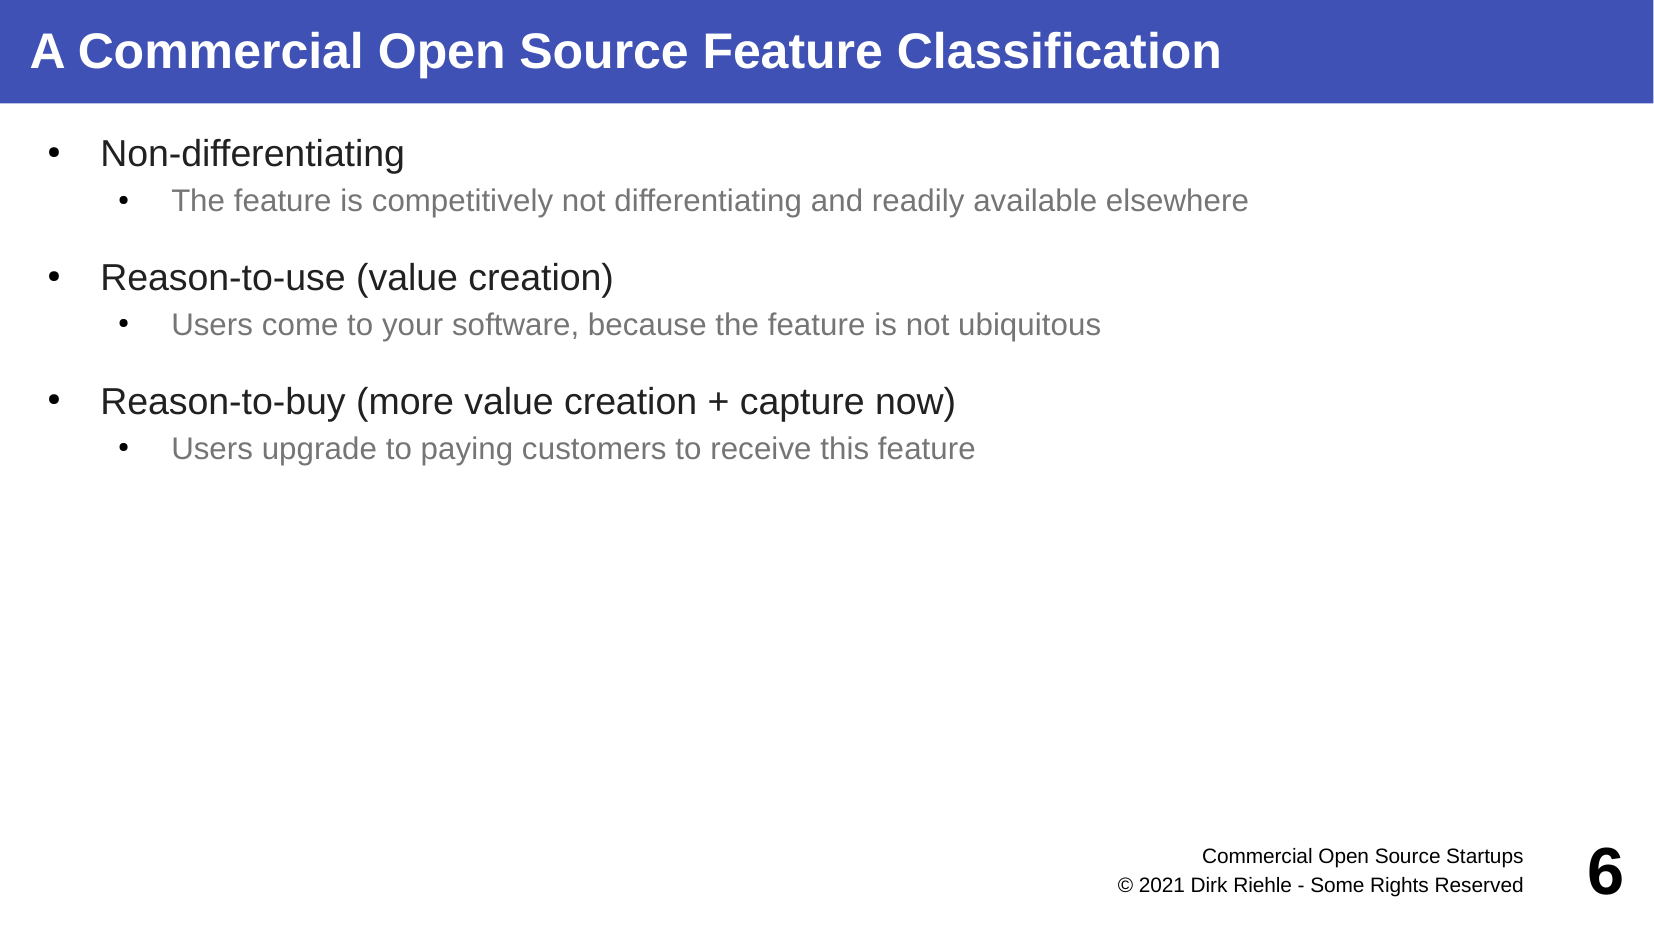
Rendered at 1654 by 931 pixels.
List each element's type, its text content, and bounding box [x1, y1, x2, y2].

list Non-differentiating The feature is competitively not differentiating and readily available elsewhere Reason-to-use (value creation) Users come to your software, because the feature is not ubiquitous Reason-to-buy (more value creation + capture now) Users upgrade to paying customers to receive this feature [29, 132, 1625, 813]
title A Commercial Open Source Feature Classification [0, 0, 1654, 104]
